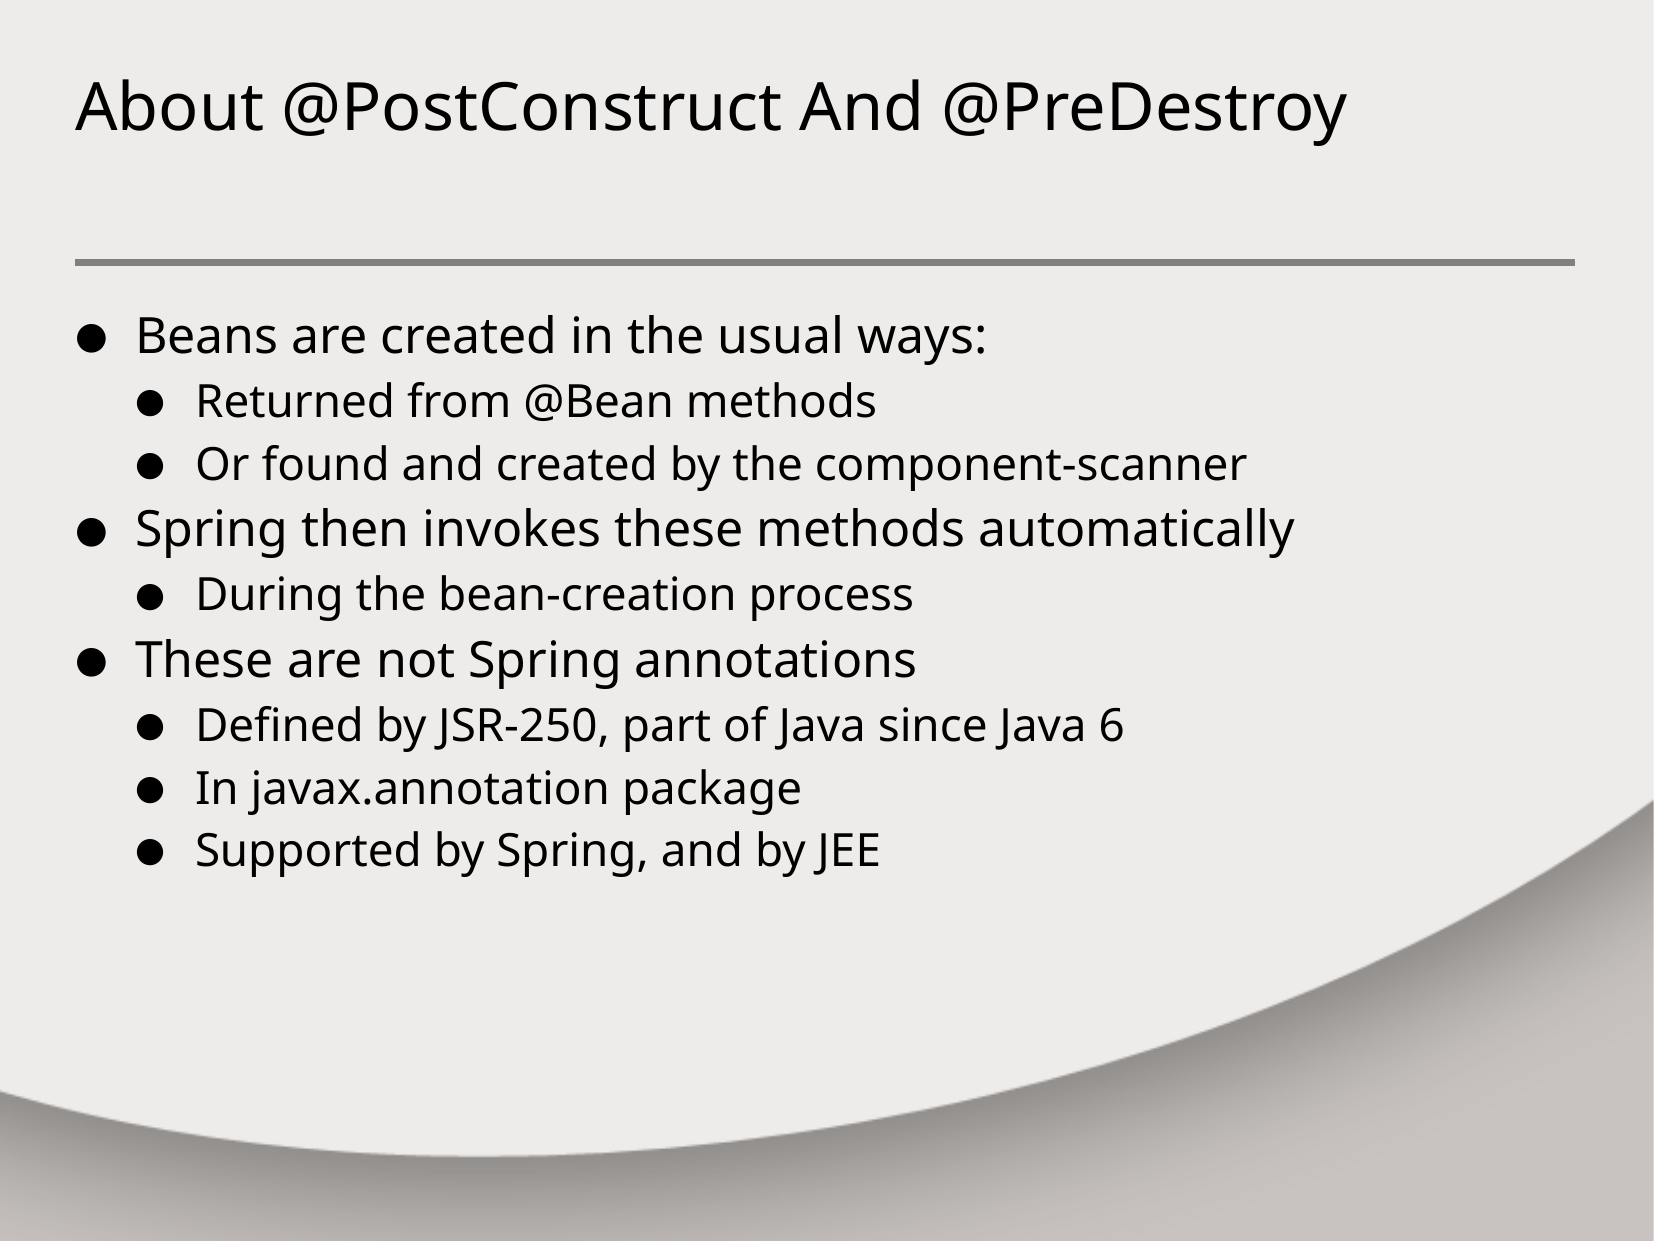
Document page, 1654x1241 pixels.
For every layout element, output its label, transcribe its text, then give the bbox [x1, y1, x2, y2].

list Beans are created in the usual ways: Returned from @Bean methods Or found and created by the component-scanner Spring then invokes these methods automatically During the bean-creation process These are not Spring annotations Defined by JSR-250, part of Java since Java 6 In javax.annotation package Supported by Spring, and by JEE [75, 300, 1576, 1163]
picture [0, 0, 1654, 1241]
title About @PostConstruct And @PreDestroy [75, 75, 1576, 226]
